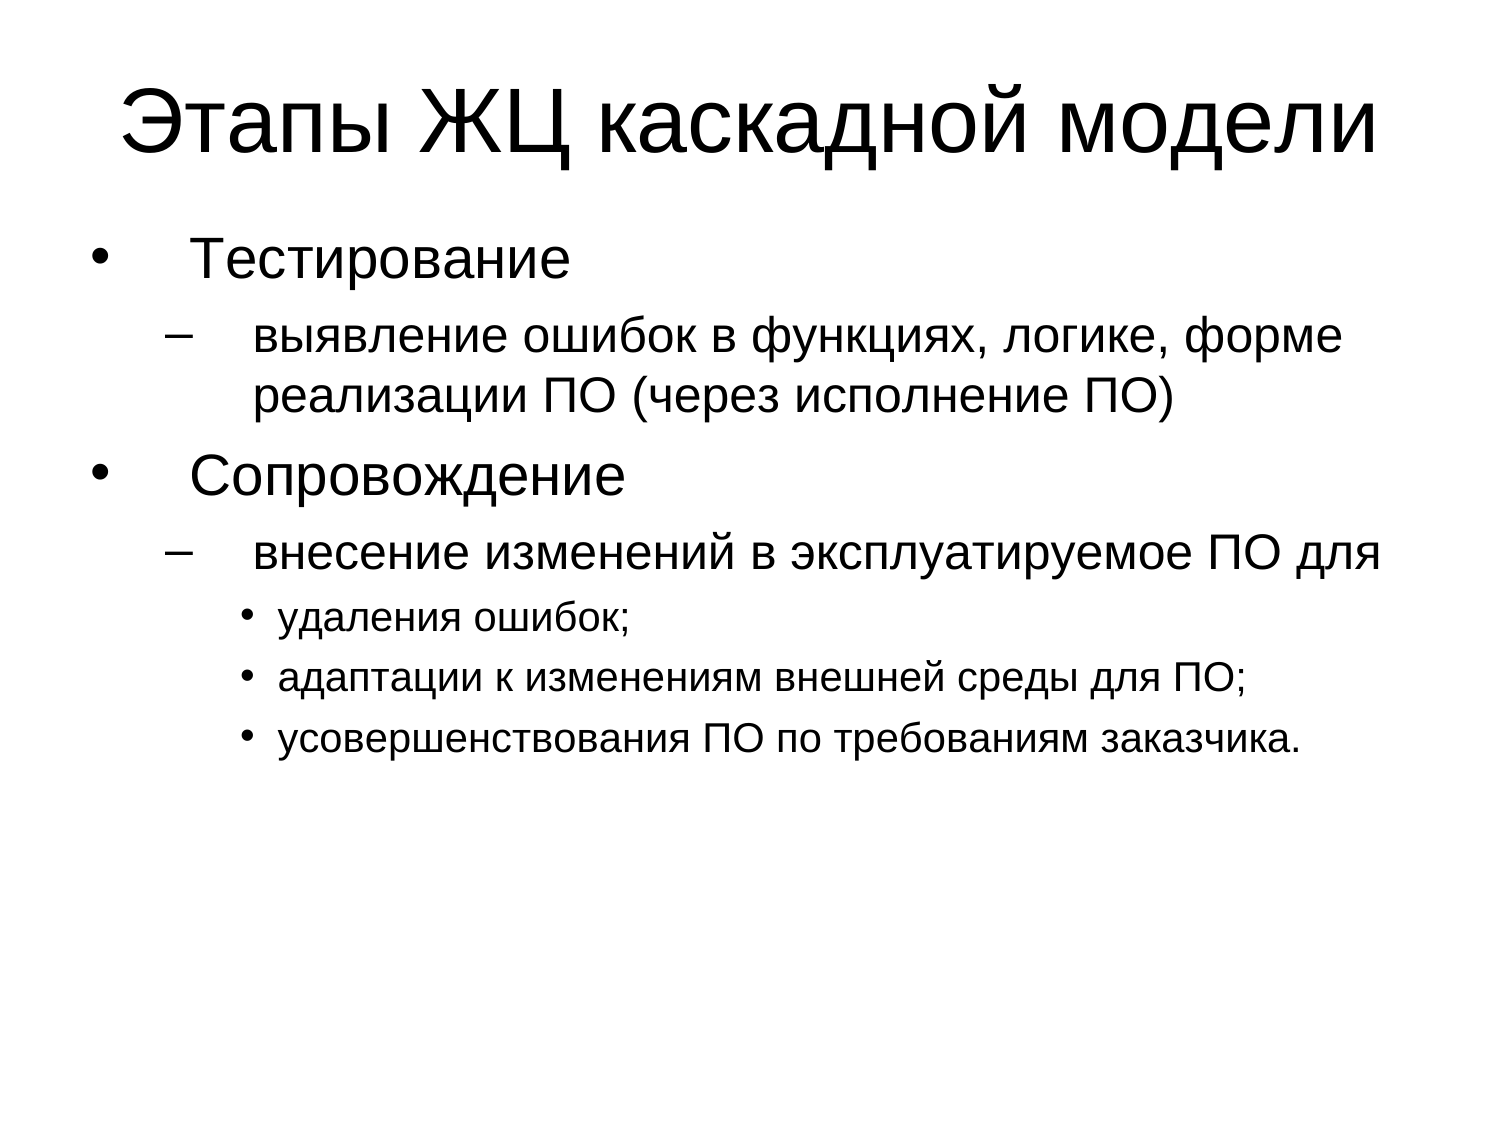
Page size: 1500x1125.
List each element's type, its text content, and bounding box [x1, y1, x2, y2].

list Тестирование выявление ошибок в функциях, логике, форме реализации ПО (через исполнение ПО) Сопровождение внесение изменений в эксплуатируемое ПО для удаления ошибок; адаптации к изменениям внешней среды для ПО; усовершенствования ПО по требованиям заказчика. [75, 212, 1426, 1005]
title Этапы ЖЦ каскадной модели [75, 45, 1426, 188]
